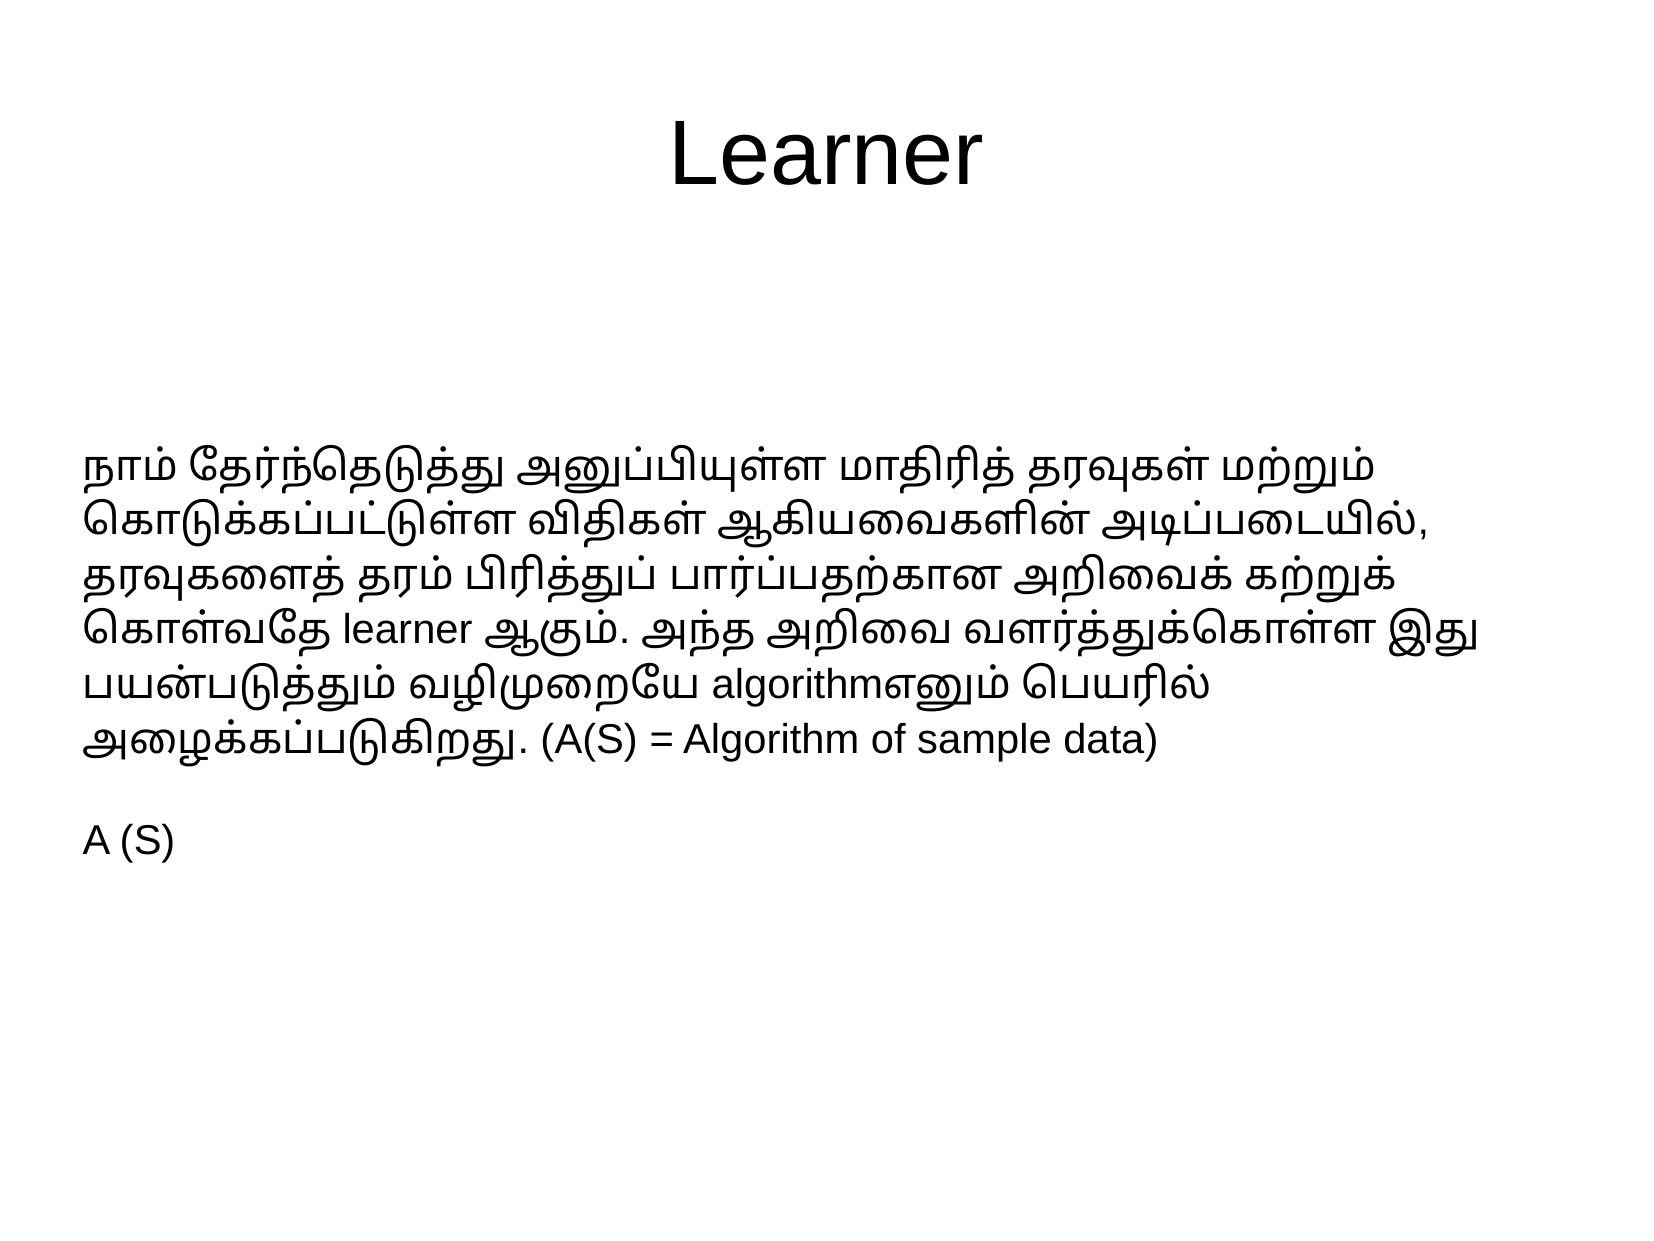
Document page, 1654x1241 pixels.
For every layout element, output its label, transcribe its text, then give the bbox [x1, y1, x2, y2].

title Learner [82, 49, 1571, 257]
subtitle நாம் தேர்ந்தெடுத்து அனுப்பியுள்ள மாதிரித் தரவுகள் மற்றும் கொடுக்கப்பட்டுள்ள விதிகள் ஆகியவைகளின் அடிப்படையில், தரவுகளைத் தரம் பிரித்துப் பார்ப்பதற்கான அறிவைக் கற்றுக் கொள்வதே learner ஆகும். அந்த அறிவை வளர்த்துக்கொள்ள இது பயன்படுத்தும் வழிமுறையே algorithmஎனும் பெயரில் அழைக்கப்படுகிறது. (A(S) = Algorithm of sample data) A (S) [82, 290, 1571, 1109]
